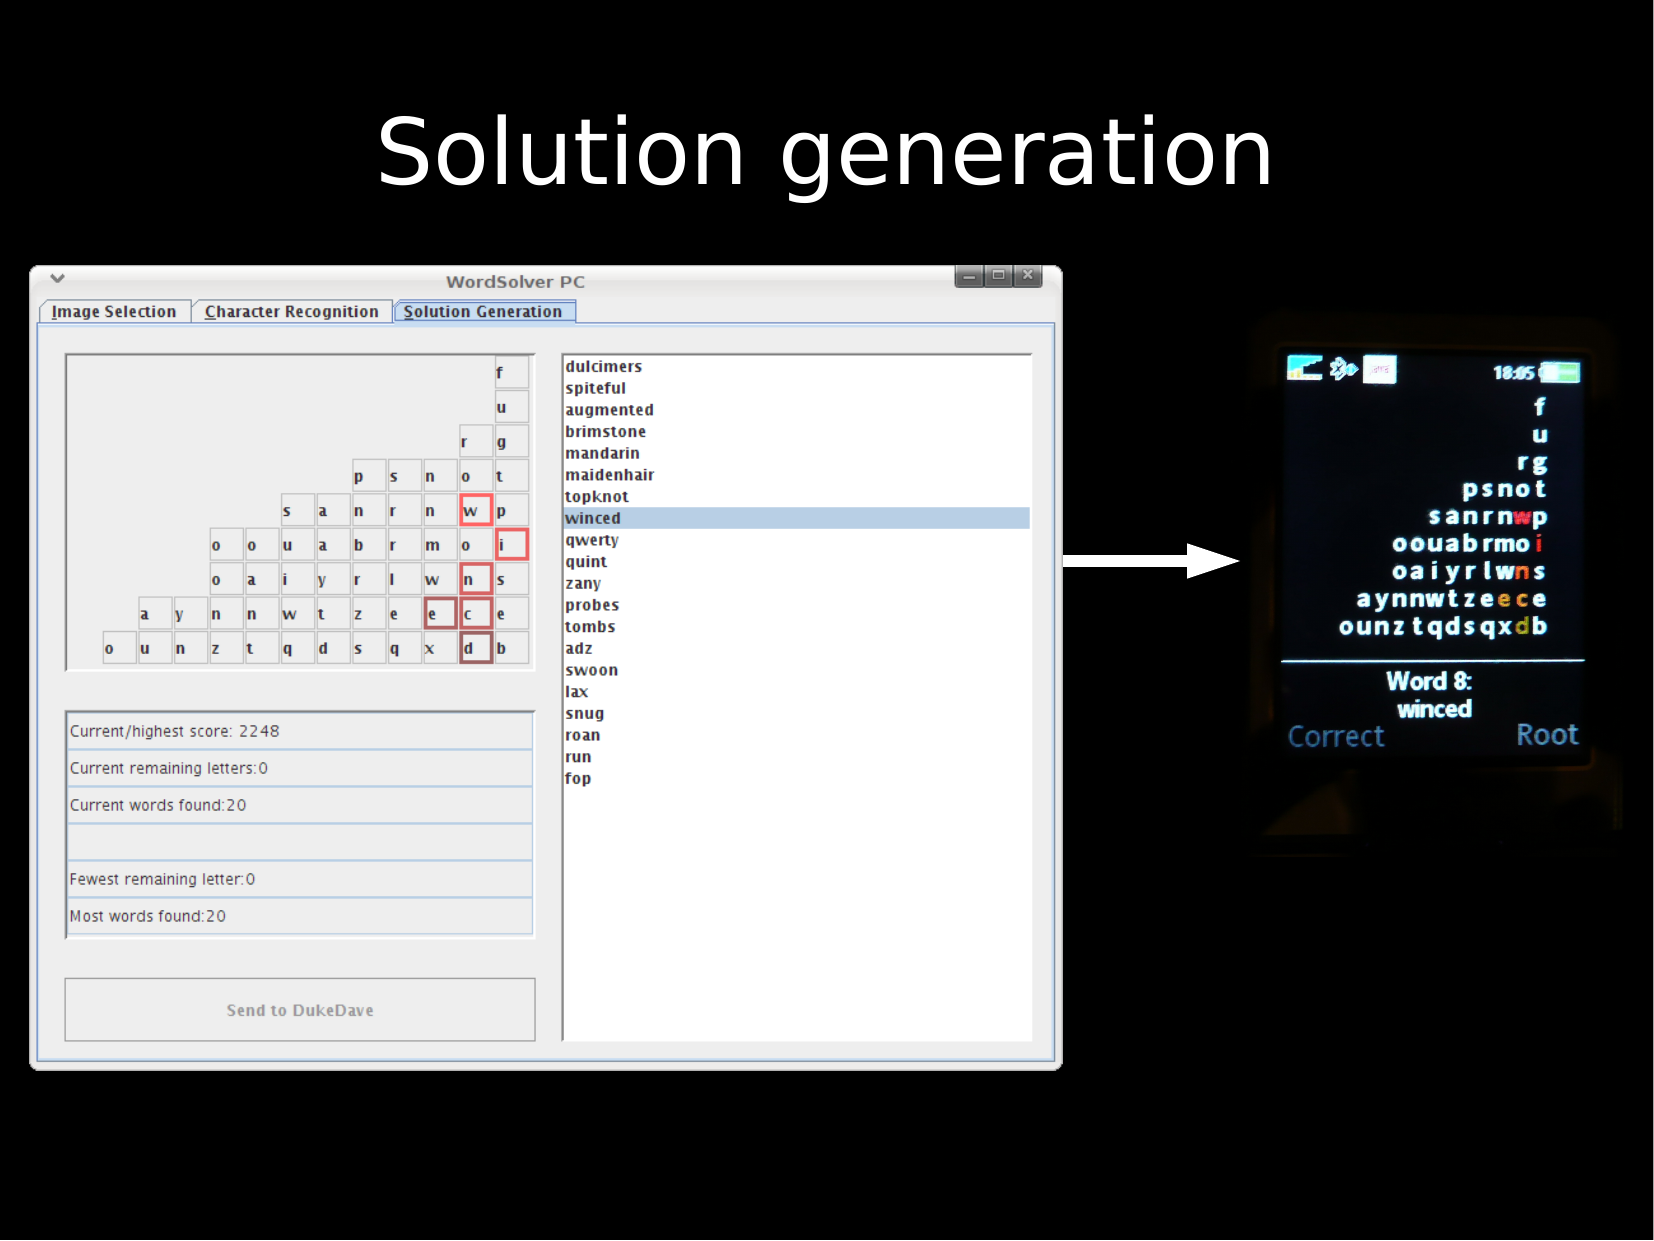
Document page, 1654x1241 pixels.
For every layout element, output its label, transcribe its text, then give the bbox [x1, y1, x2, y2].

picture [29, 265, 1063, 1071]
title Solution generation [82, 49, 1571, 257]
picture [1231, 306, 1625, 857]
